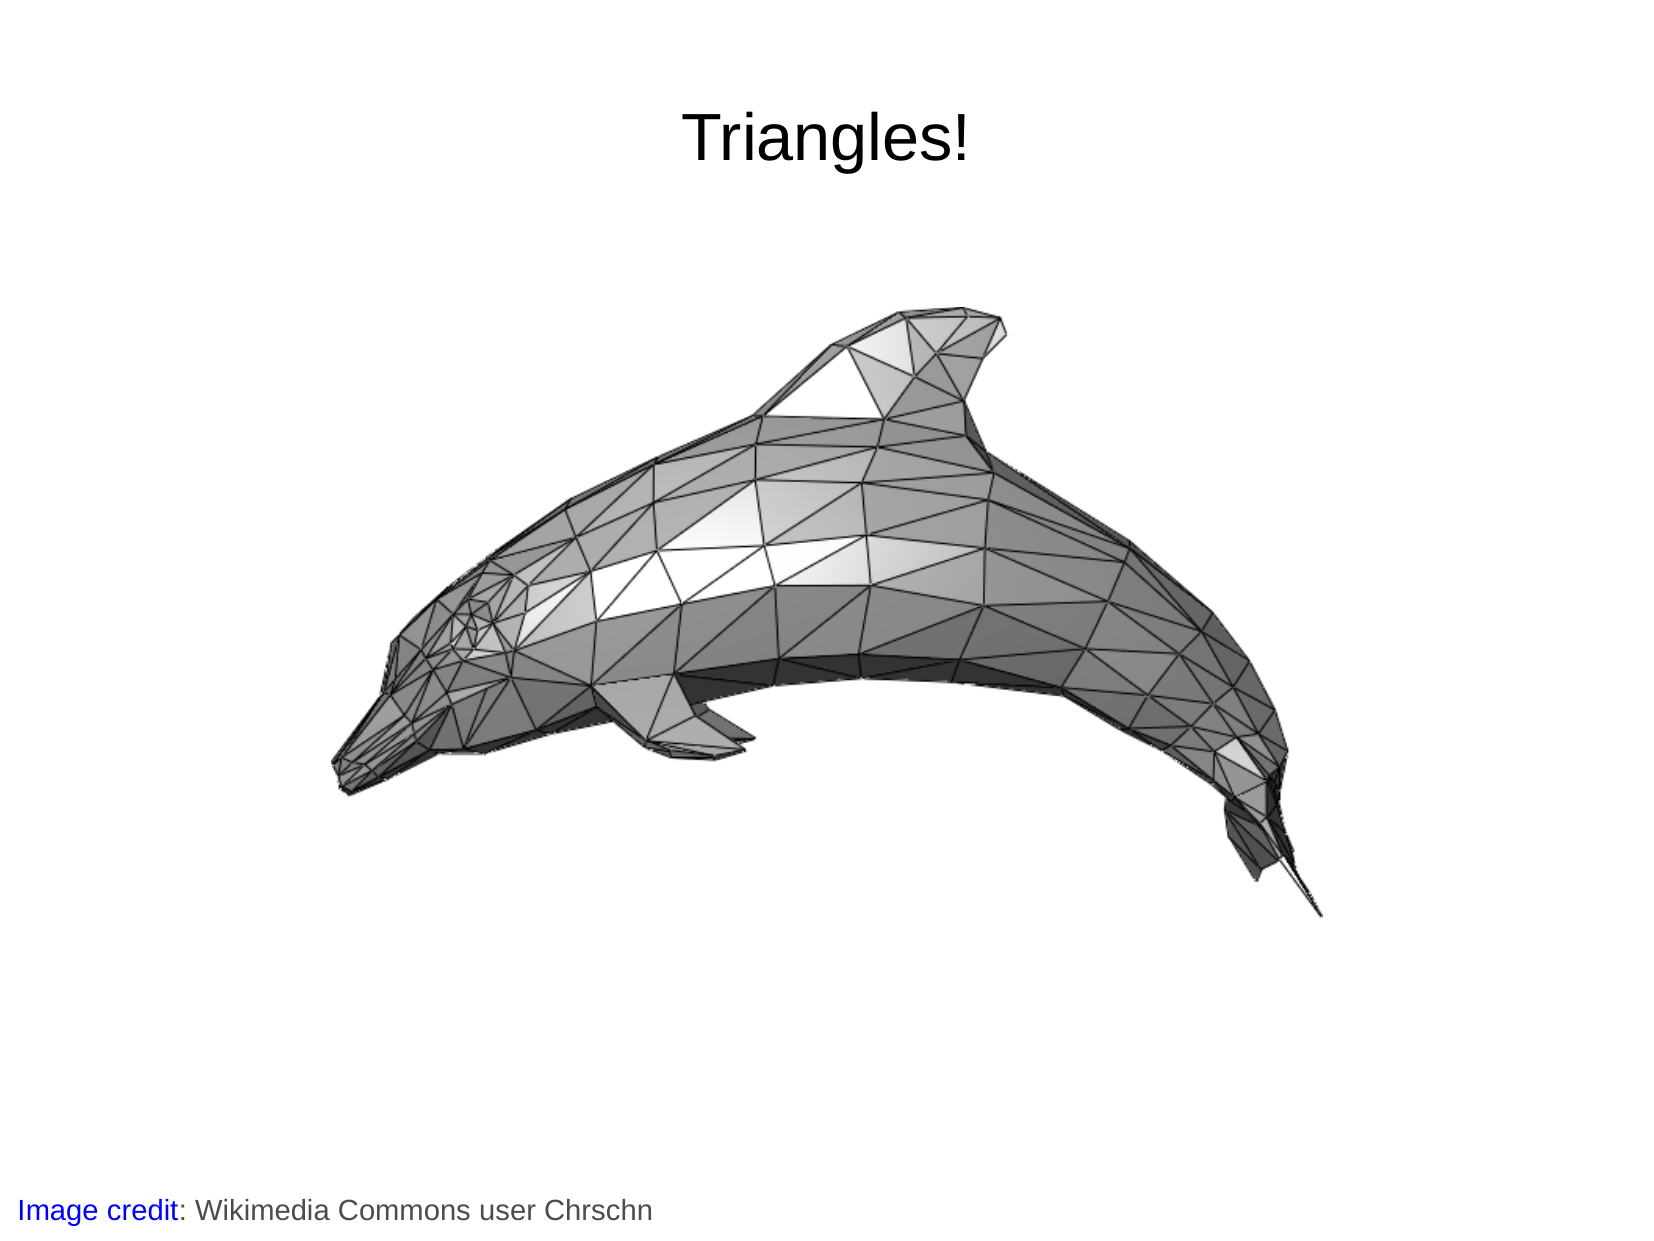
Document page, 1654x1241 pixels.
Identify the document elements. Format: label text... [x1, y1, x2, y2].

subtitle Triangles! [82, 49, 1571, 226]
text_box Image credit: Wikimedia Commons user Chrschn [2, 1186, 1163, 1234]
picture [331, 307, 1323, 919]
